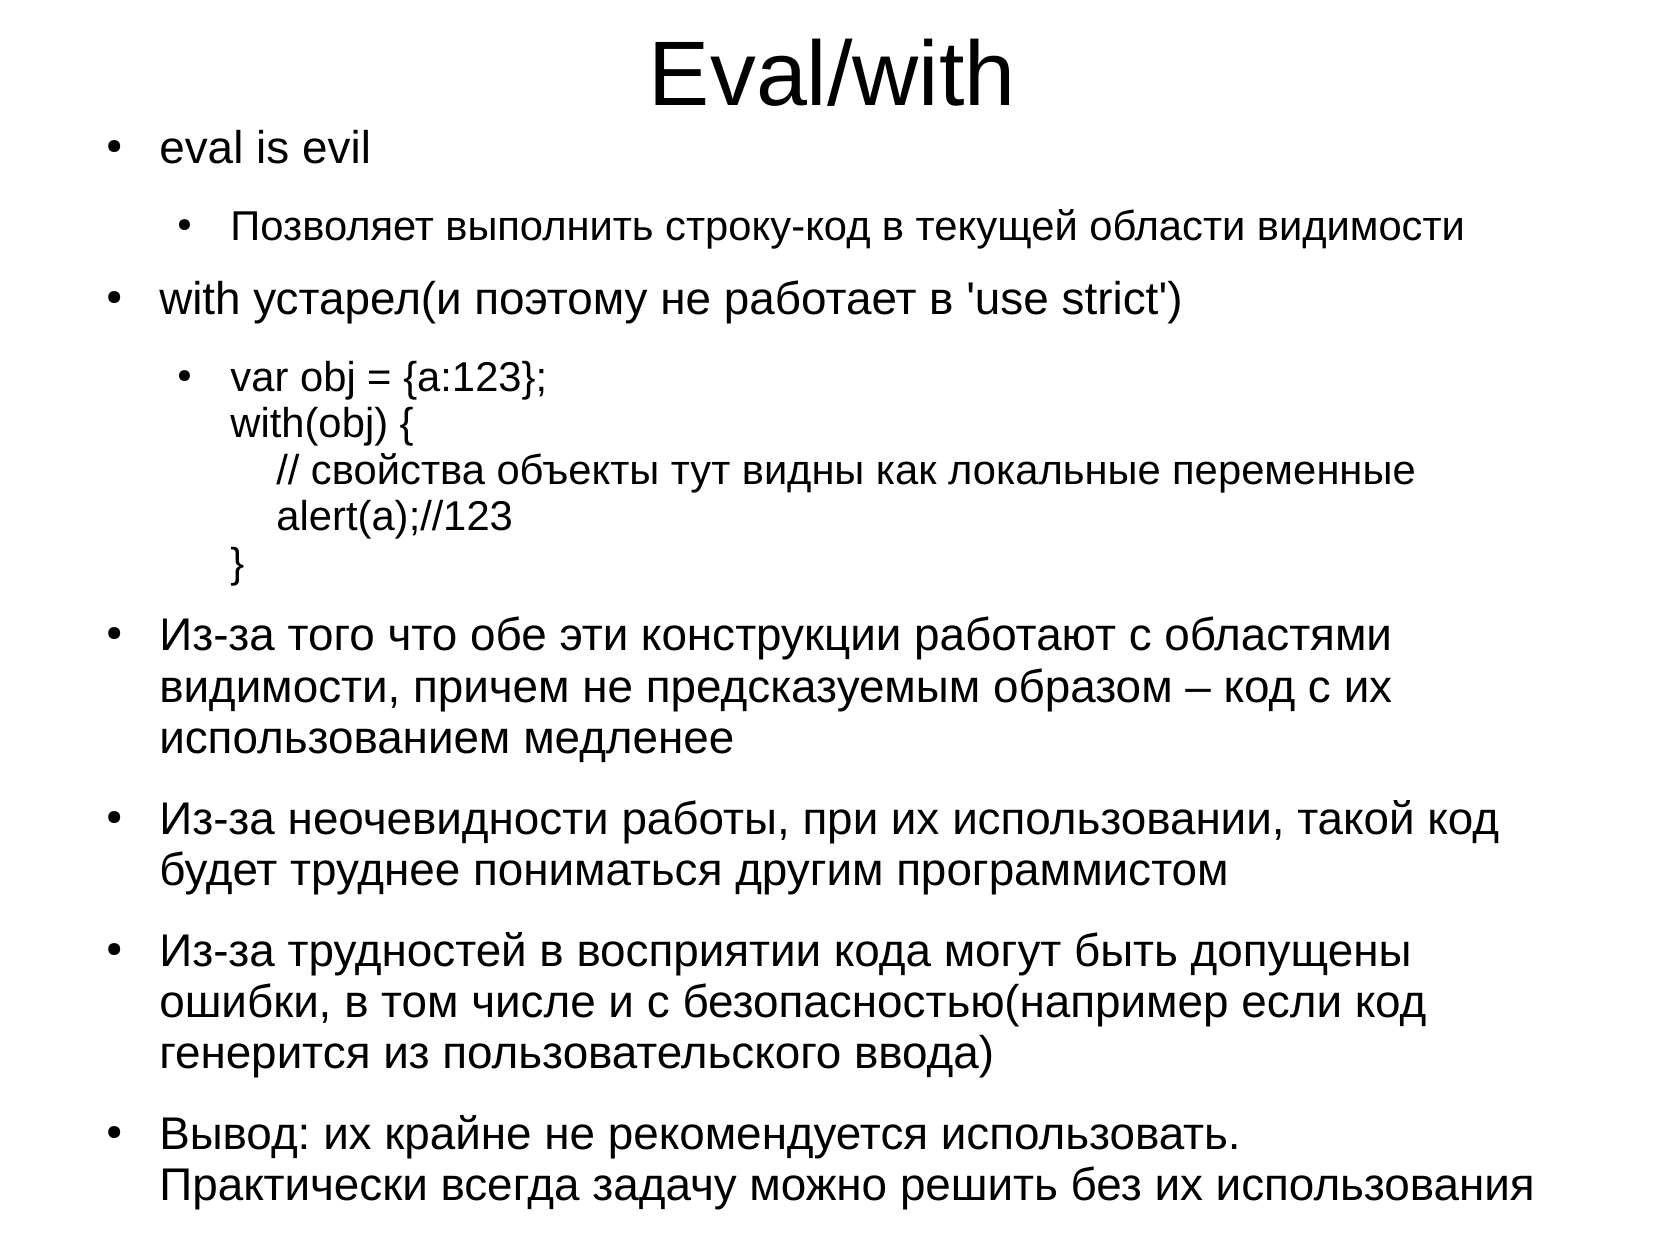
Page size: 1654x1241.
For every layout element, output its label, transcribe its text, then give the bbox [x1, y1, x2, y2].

title Eval/with [88, 0, 1577, 121]
list eval is evil Позволяет выполнить строку-код в текущей области видимости with устарел(и поэтому не работает в 'use strict') var obj = {a:123}; with(obj) { // свойства объекты тут видны как локальные переменные alert(a);//123 } Из-за того что обе эти конструкции работают с областями видимости, причем не предсказуемым образом – код с их использованием медленее Из-за неочевидности работы, при их использовании, такой код будет труднее пониматься другим программистом Из-за трудностей в восприятии кода могут быть допущены ошибки, в том числе и с безопасностью(например если код генерится из пользовательского ввода) Вывод: их крайне не рекомендуется использовать. Практически всегда задачу можно решить без их использования [88, 121, 1577, 1210]
